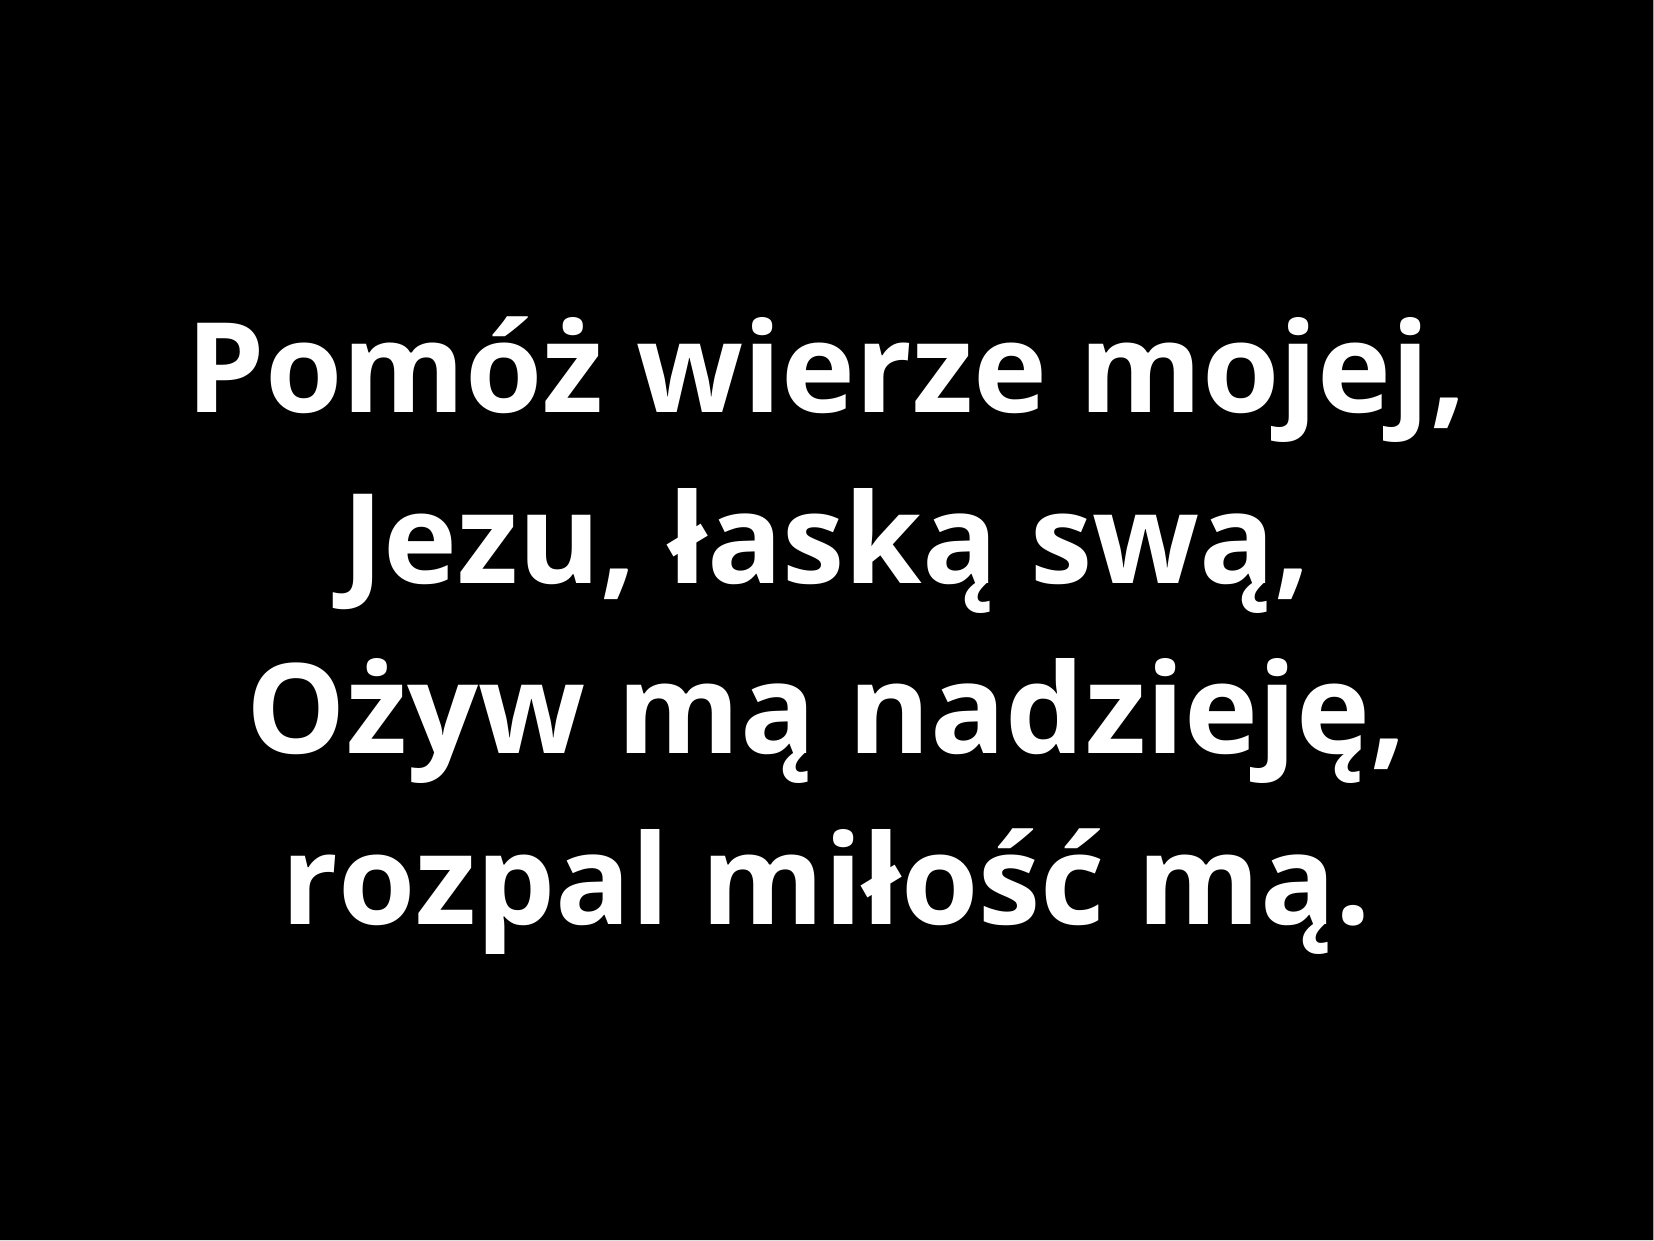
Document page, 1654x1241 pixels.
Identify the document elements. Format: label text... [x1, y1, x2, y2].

title Pomóż wierze mojej, Jezu, łaską swą, Ożyw mą nadzieję, rozpal miłość mą. [0, 0, 1654, 1241]
